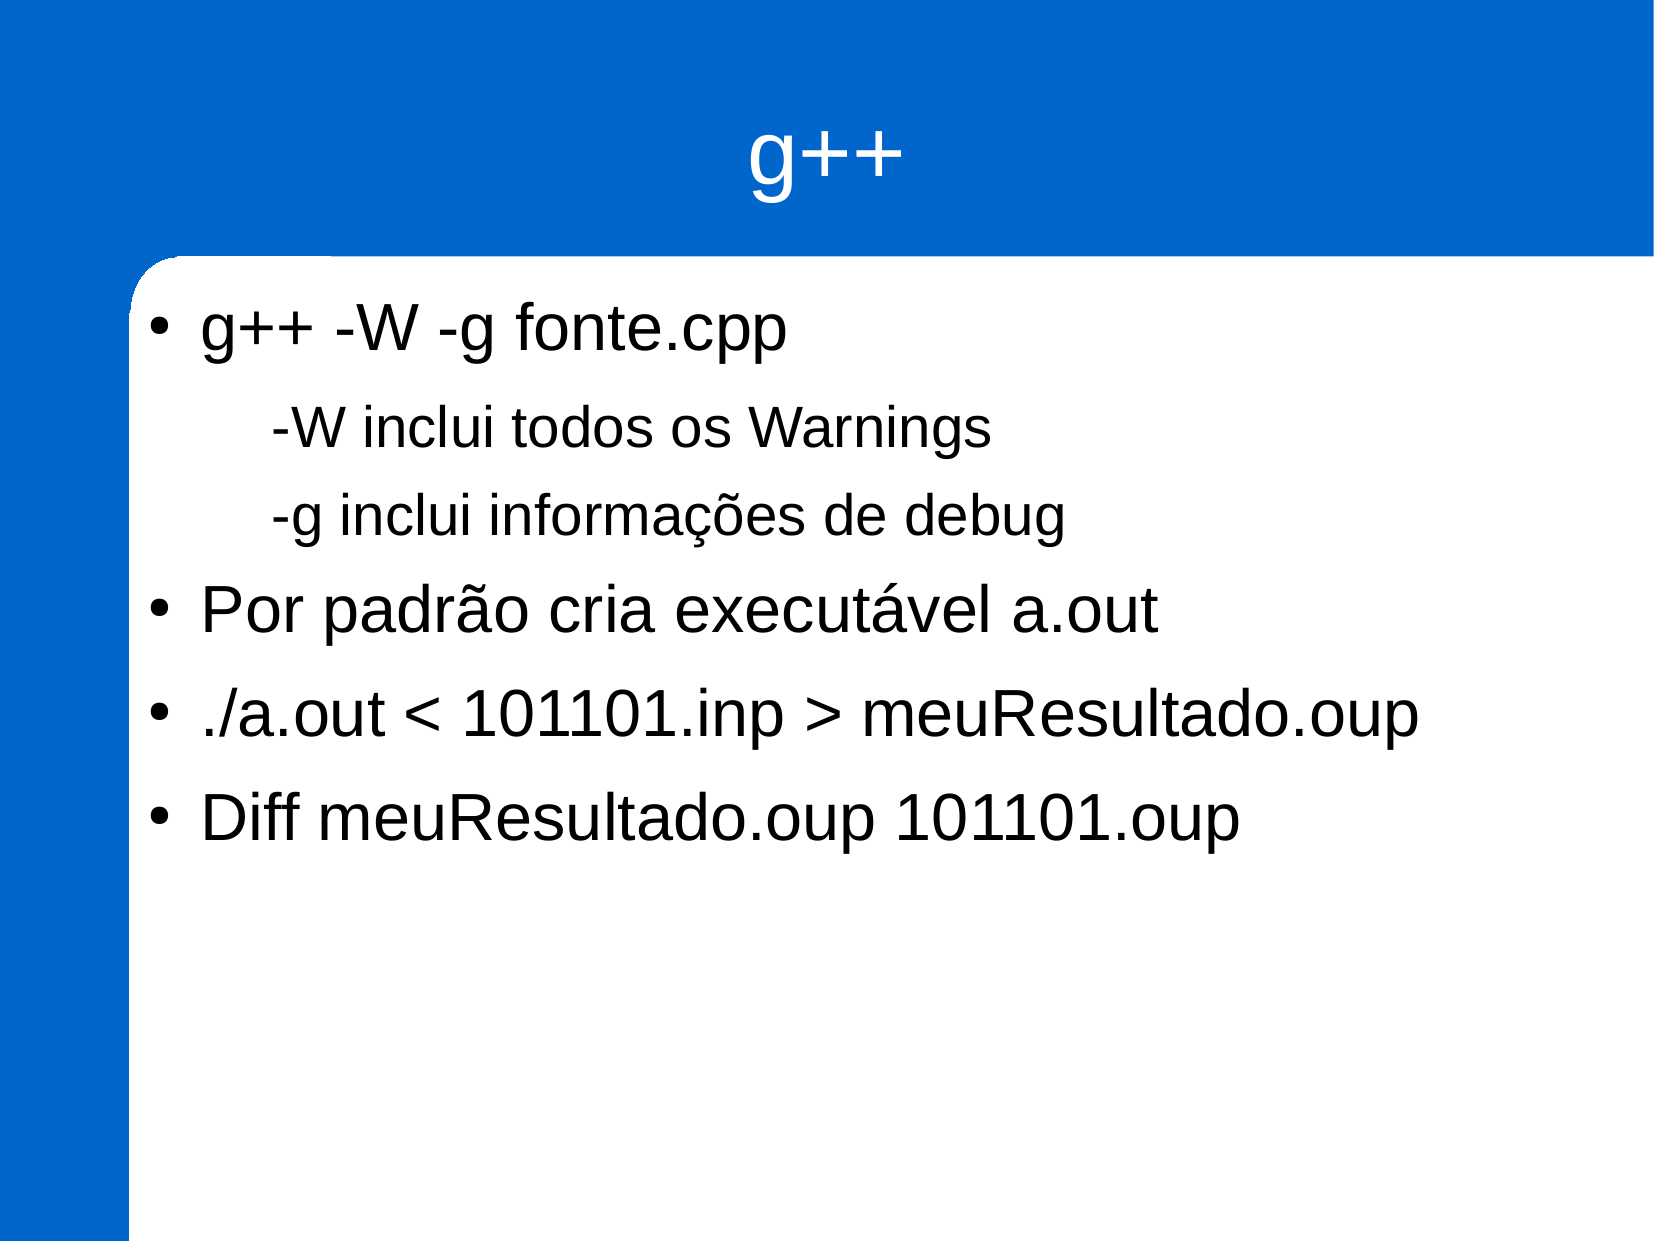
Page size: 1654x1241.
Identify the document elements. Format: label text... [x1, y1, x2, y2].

list g++ -W -g fonte.cpp -W inclui todos os Warnings -g inclui informações de debug Por padrão cria executável a.out ./a.out < 101101.inp > meuResultado.oup Diff meuResultado.oup 101101.oup [129, 290, 1619, 1010]
title g++ [82, 49, 1571, 257]
